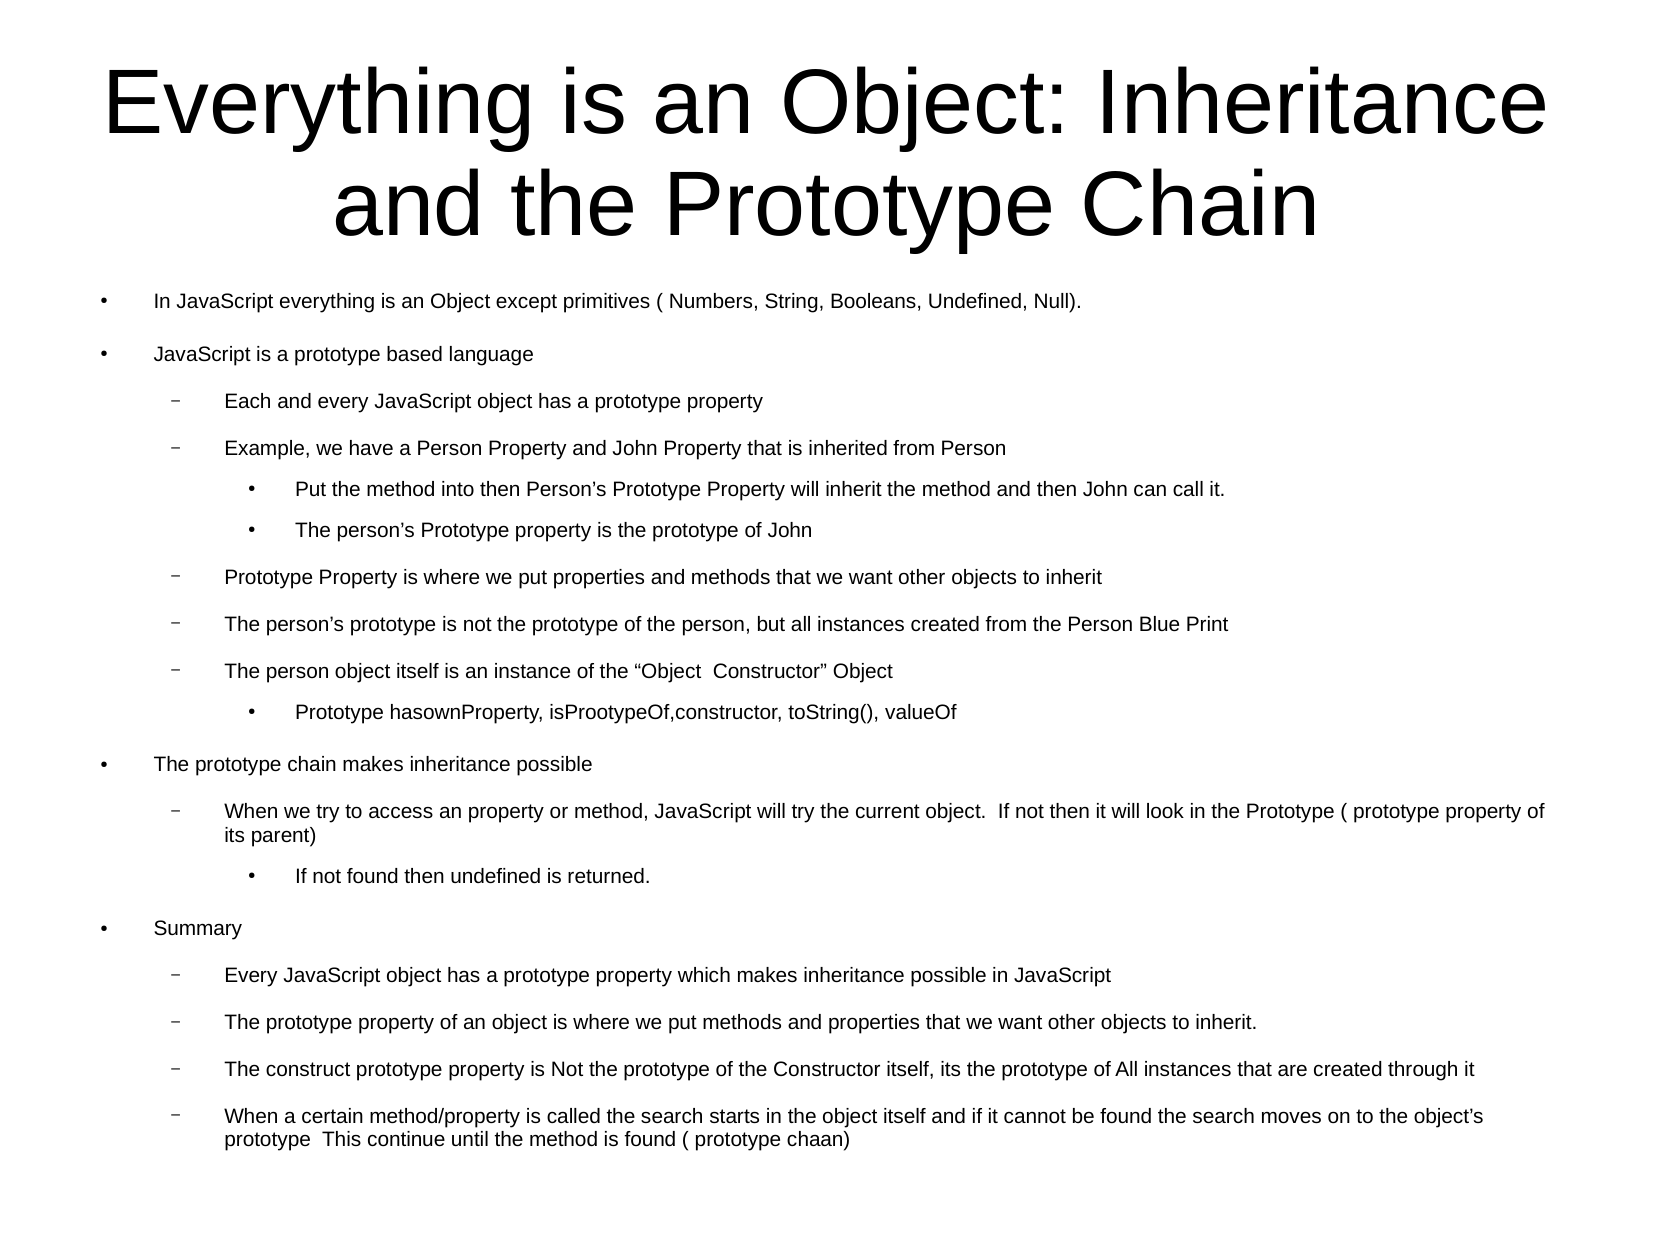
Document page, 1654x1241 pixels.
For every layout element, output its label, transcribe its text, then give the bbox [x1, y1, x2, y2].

title Everything is an Object: Inheritance and the Prototype Chain [82, 49, 1571, 257]
list In JavaScript everything is an Object except primitives ( Numbers, String, Booleans, Undefined, Null). JavaScript is a prototype based language Each and every JavaScript object has a prototype property Example, we have a Person Property and John Property that is inherited from Person Put the method into then Person’s Prototype Property will inherit the method and then John can call it. The person’s Prototype property is the prototype of John Prototype Property is where we put properties and methods that we want other objects to inherit The person’s prototype is not the prototype of the person, but all instances created from the Person Blue Print The person object itself is an instance of the “Object Constructor” Object Prototype hasownProperty, isProotypeOf,constructor, toString(), valueOf The prototype chain makes inheritance possible When we try to access an property or method, JavaScript will try the current object. If not then it will look in the Prototype ( prototype property of its parent) If not found then undefined is returned. Summary Every JavaScript object has a prototype property which makes inheritance possible in JavaScript The prototype property of an object is where we put methods and properties that we want other objects to inherit. The construct prototype property is Not the prototype of the Constructor itself, its the prototype of All instances that are created through it When a certain method/property is called the search starts in the object itself and if it cannot be found the search moves on to the object’s prototype This continue until the method is found ( prototype chaan) [82, 290, 1571, 1241]
